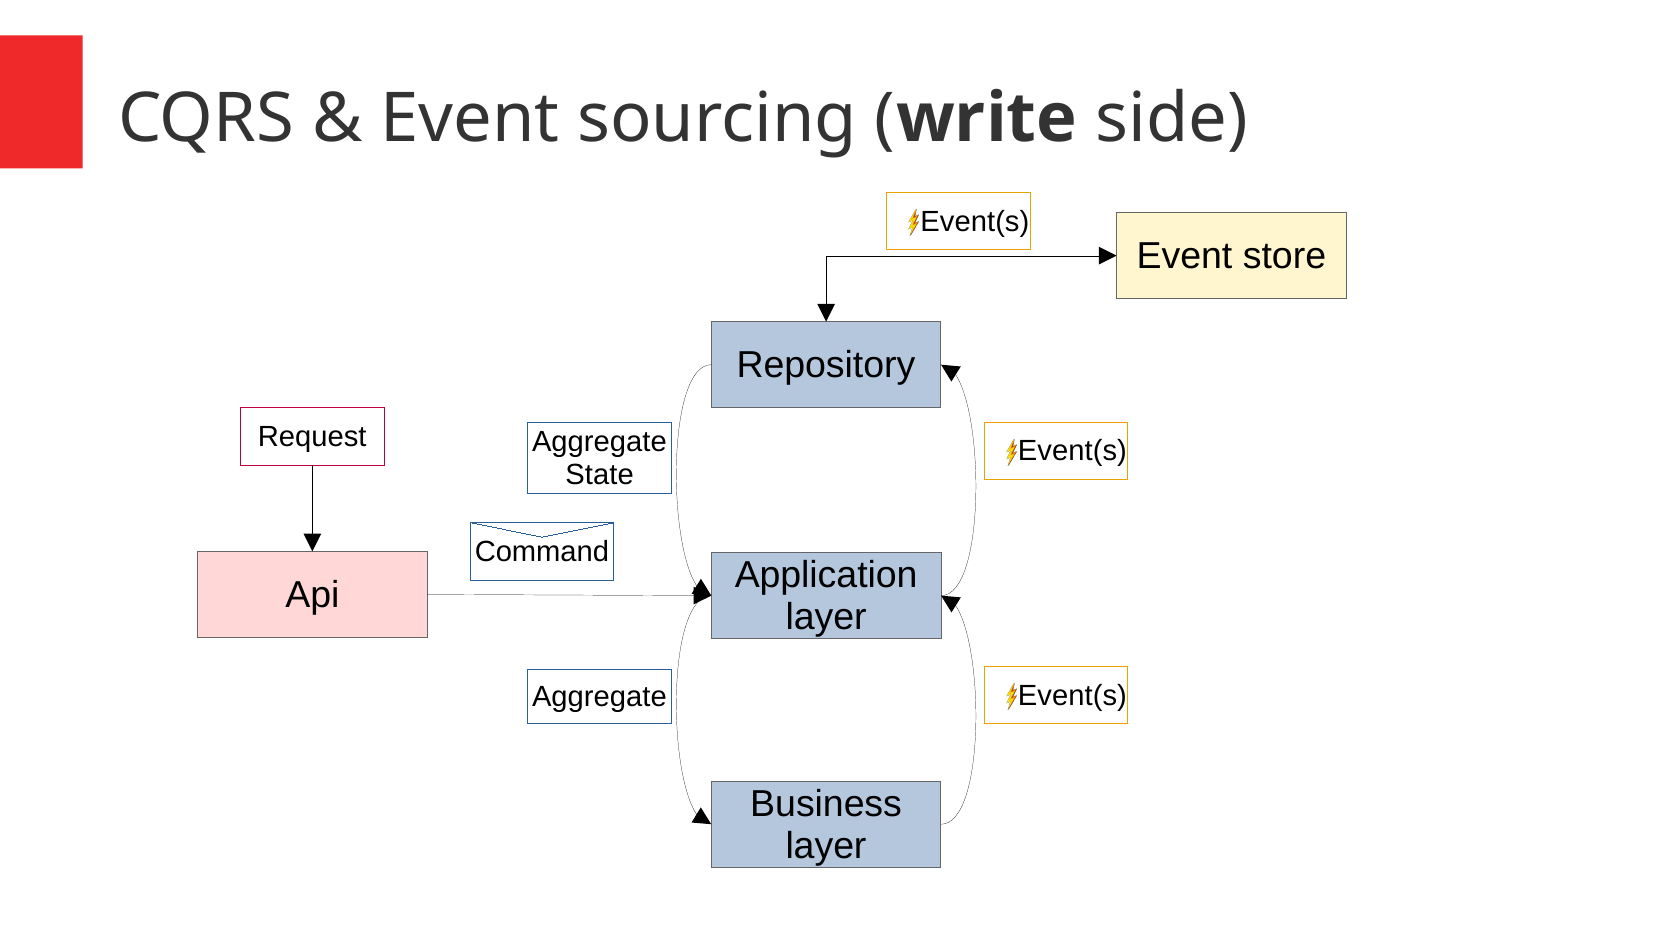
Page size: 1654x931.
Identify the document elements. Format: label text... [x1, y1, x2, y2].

text_box Event(s) [984, 422, 1128, 480]
text_box Event(s) [984, 666, 1128, 724]
text_box Repository [711, 321, 941, 408]
text_box Command [470, 522, 614, 581]
picture [995, 680, 1028, 713]
text_box Aggregate State [527, 422, 672, 494]
text_box Request [240, 407, 385, 466]
text_box Aggregate [527, 669, 672, 724]
text_box Event store [1116, 212, 1347, 299]
text_box Application layer [711, 552, 942, 639]
picture [897, 206, 930, 239]
text_box Event(s) [886, 192, 1031, 250]
picture [995, 436, 1028, 469]
text_box Business layer [711, 781, 941, 868]
title CQRS & Event sourcing (write side) [118, 37, 1571, 193]
text_box Api [197, 551, 428, 638]
